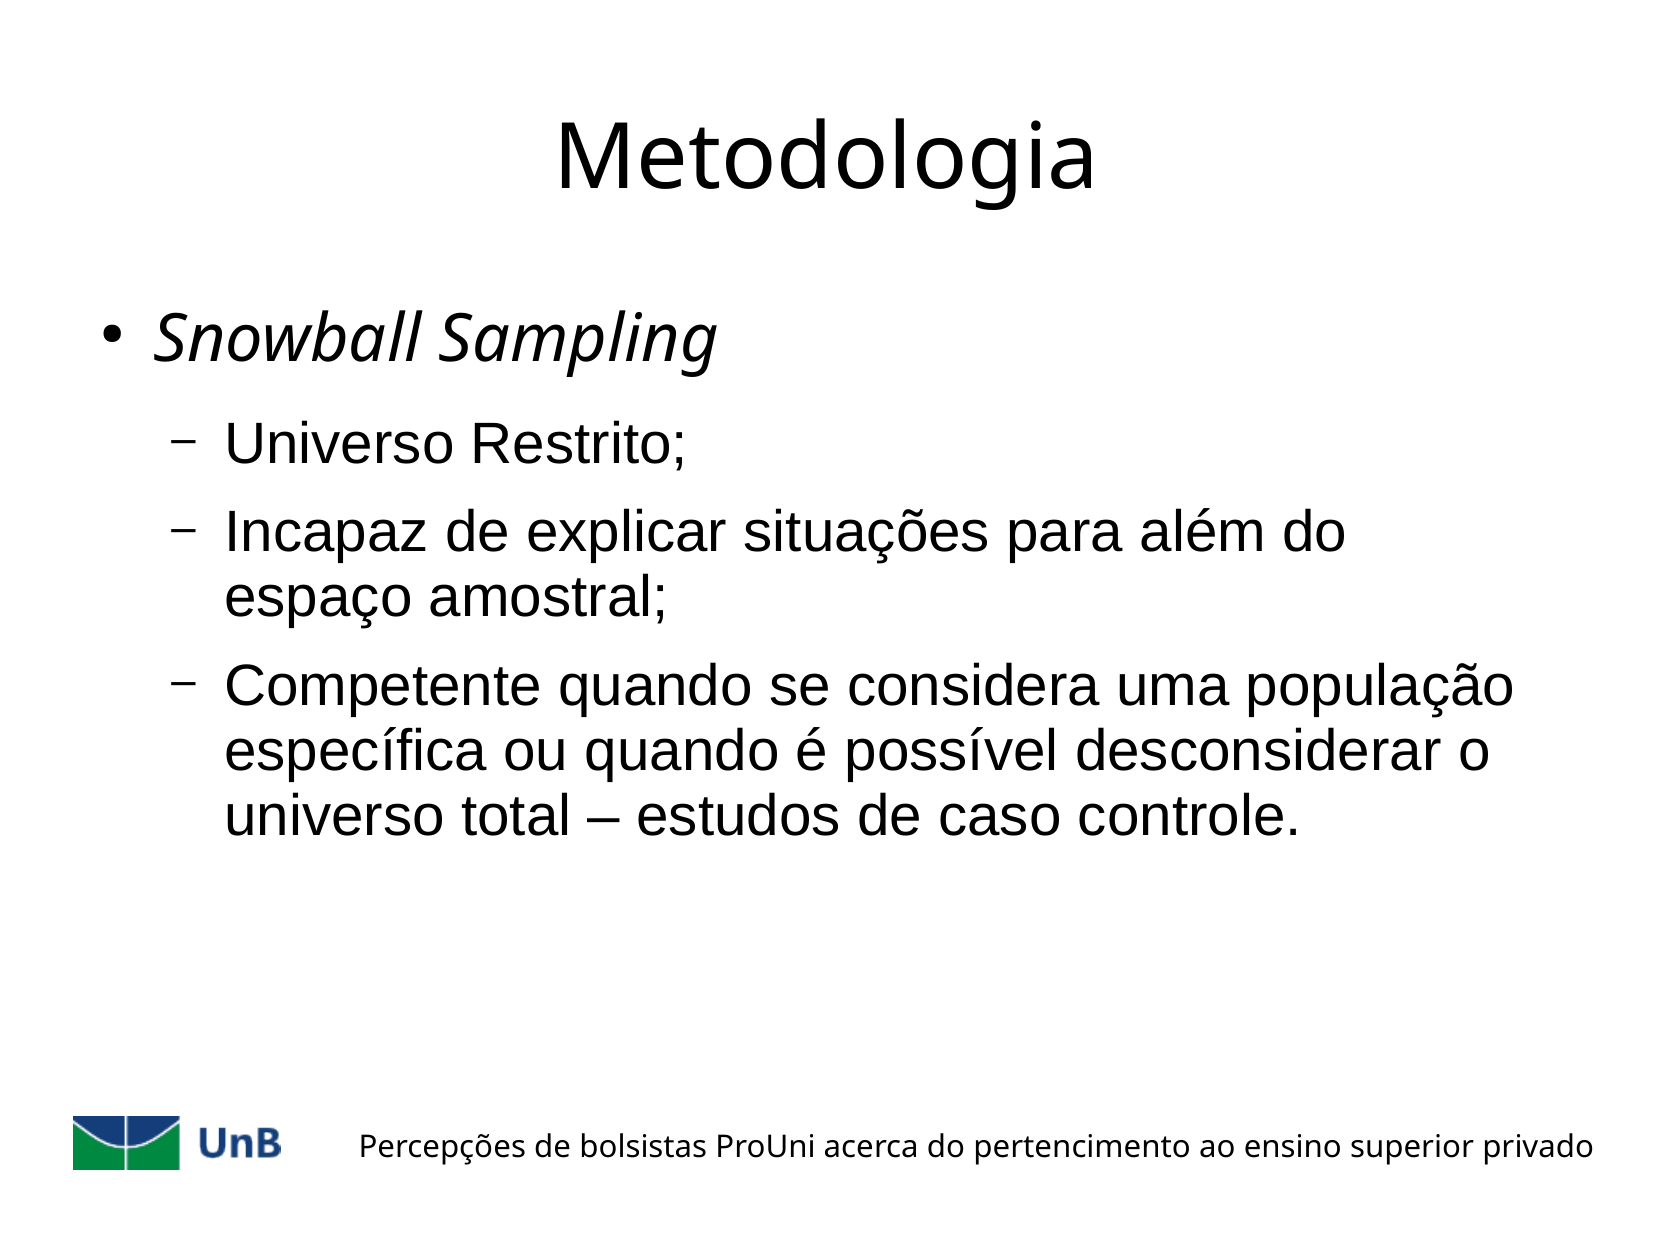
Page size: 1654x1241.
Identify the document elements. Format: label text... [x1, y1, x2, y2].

title Metodologia [82, 49, 1571, 257]
text_box Percepções de bolsistas ProUni acerca do pertencimento ao ensino superior privado [343, 1116, 1554, 1166]
list Snowball Sampling Universo Restrito; Incapaz de explicar situações para além do espaço amostral; Competente quando se considera uma população específica ou quando é possível desconsiderar o universo total – estudos de caso controle. [82, 290, 1538, 1010]
picture [73, 1116, 281, 1170]
